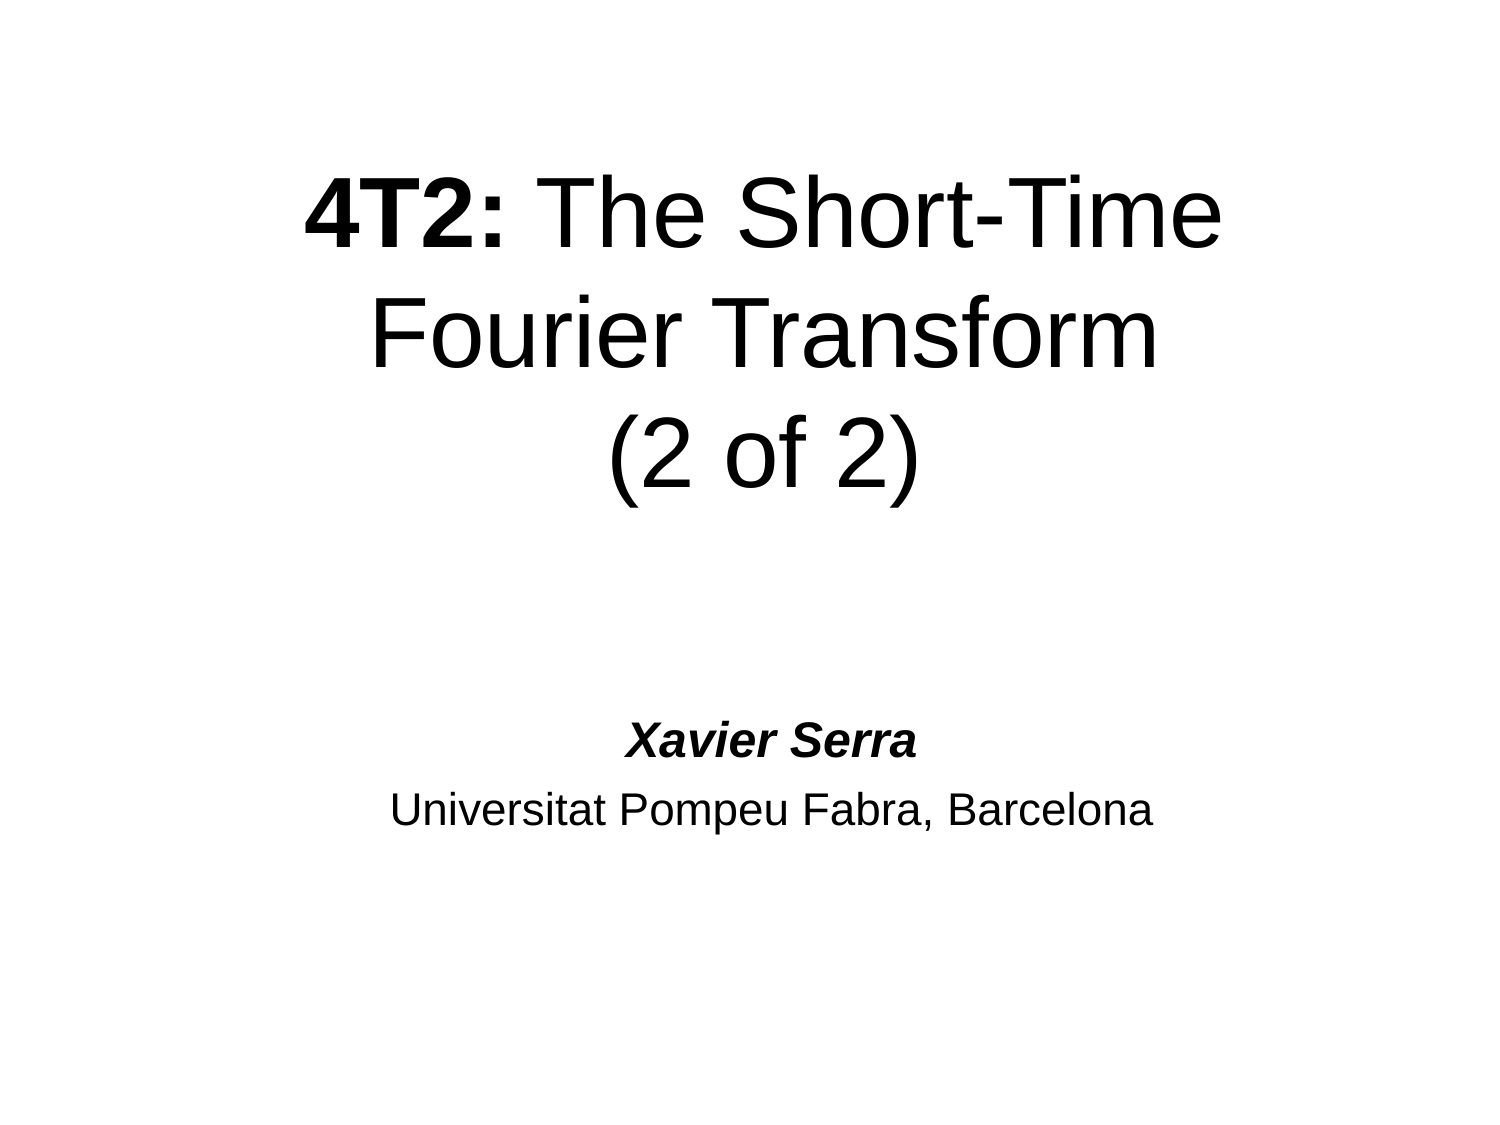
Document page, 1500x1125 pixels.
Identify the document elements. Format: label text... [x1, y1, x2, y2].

title 4T2: The Short-Time Fourier Transform (2 of 2) [143, 82, 1350, 572]
text_box Xavier Serra Universitat Pompeu Fabra, Barcelona [357, 704, 1186, 909]
